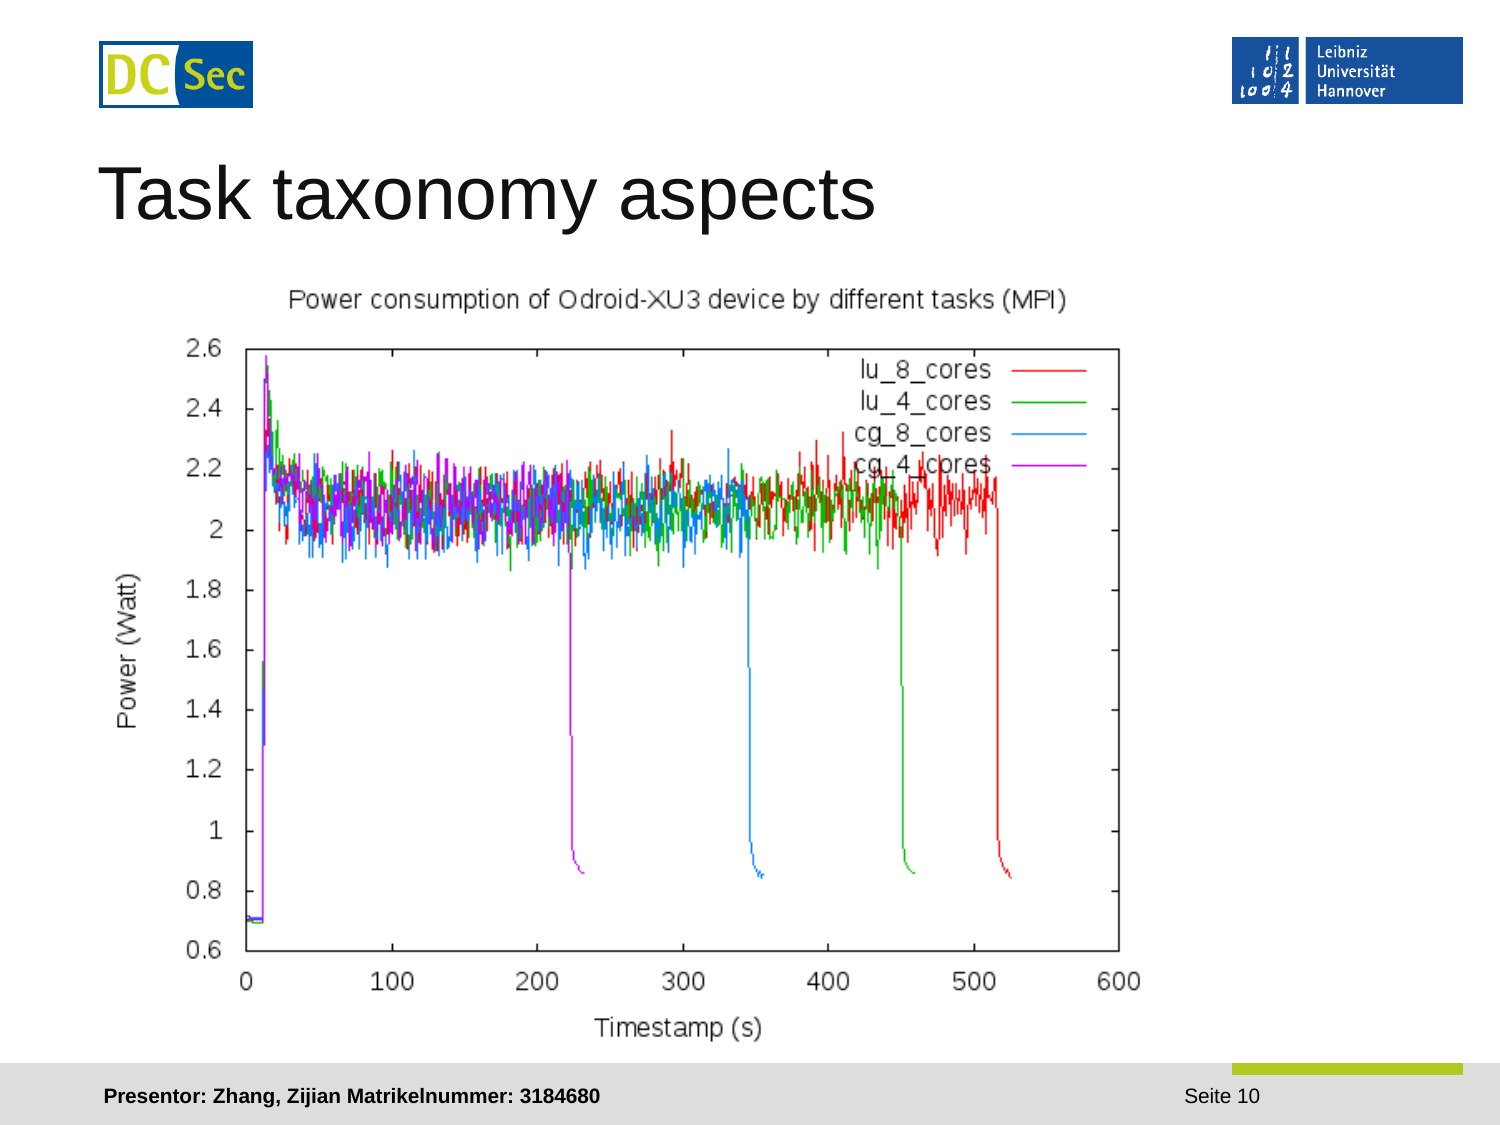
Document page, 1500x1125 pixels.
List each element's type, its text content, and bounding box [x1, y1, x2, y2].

picture [106, 274, 1170, 1052]
picture [1232, 37, 1463, 104]
picture [99, 41, 253, 108]
title Task taxonomy aspects [82, 137, 1463, 274]
text_box Presentor: Zhang, Zijian Matrikelnummer: 3184680 [88, 1074, 1181, 1125]
